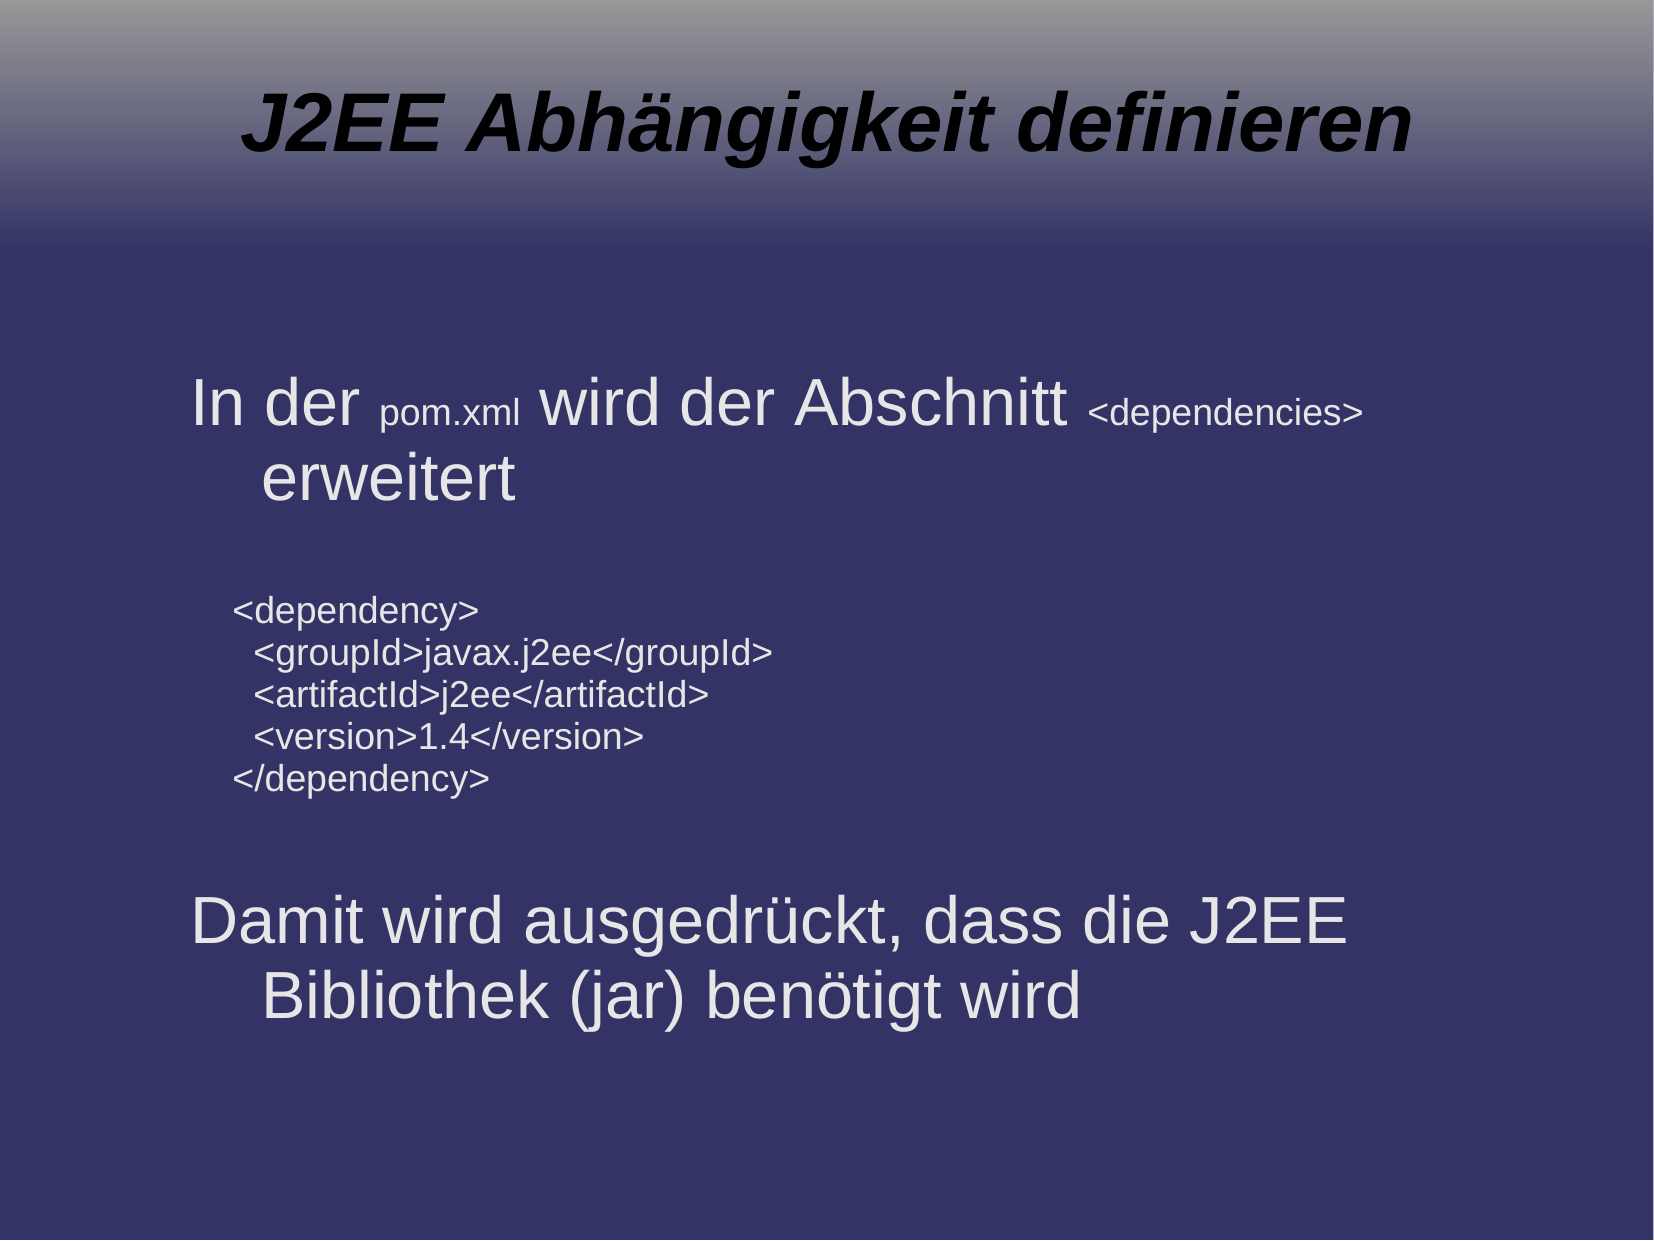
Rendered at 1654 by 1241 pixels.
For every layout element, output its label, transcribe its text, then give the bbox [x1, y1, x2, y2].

title J2EE Abhängigkeit definieren [121, 19, 1534, 227]
list In der pom.xml wird der Abschnitt <dependencies> erweitert <dependency> <groupId>javax.j2ee</groupId> <artifactId>j2ee</artifactId> <version>1.4</version> </dependency> Damit wird ausgedrückt, dass die J2EE Bibliothek (jar) benötigt wird [178, 364, 1570, 1147]
